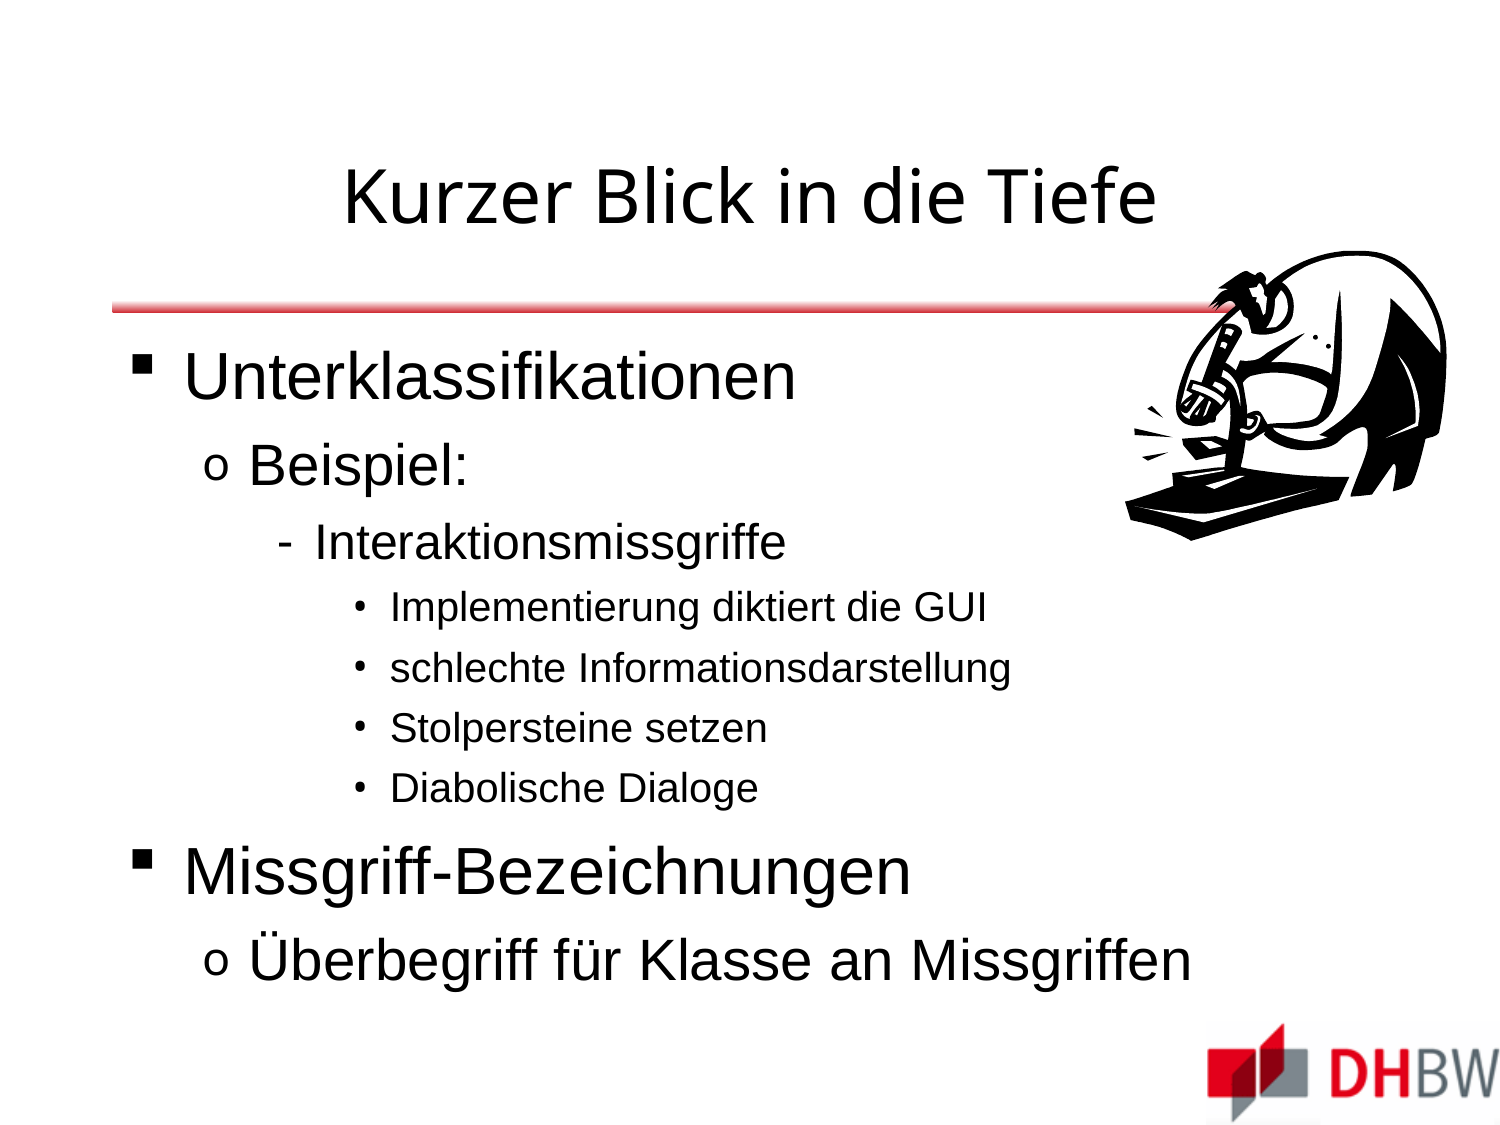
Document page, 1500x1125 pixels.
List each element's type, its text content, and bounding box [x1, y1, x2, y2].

list Unterklassifikationen Beispiel: Interaktionsmissgriffe Implementierung diktiert die GUI schlechte Informationsdarstellung Stolpersteine setzen Diabolische Dialoge Missgriff-Bezeichnungen Überbegriff für Klasse an Missgriffen [112, 324, 1388, 1051]
picture [1125, 249, 1448, 541]
picture [1206, 1021, 1500, 1125]
title Kurzer Blick in die Tiefe [112, 99, 1388, 288]
